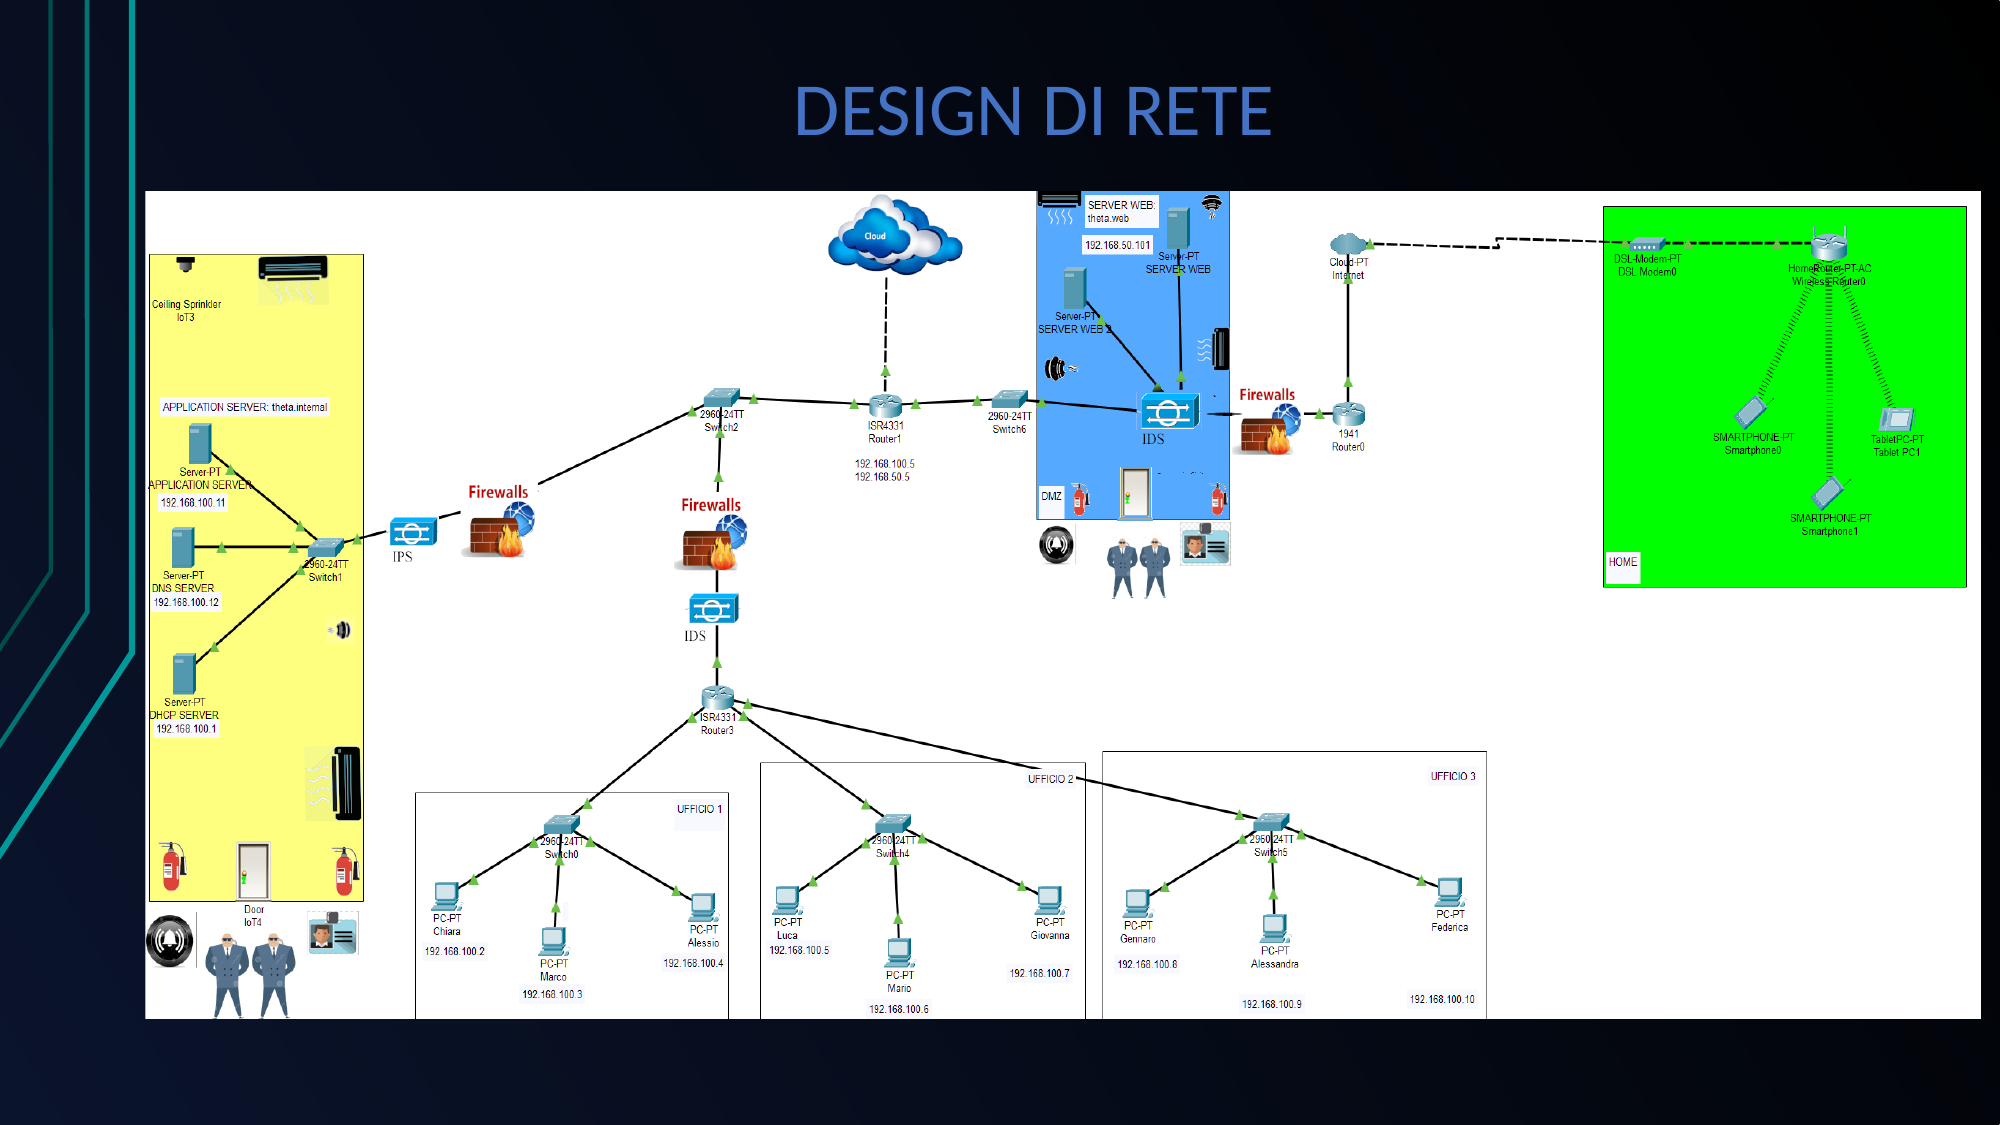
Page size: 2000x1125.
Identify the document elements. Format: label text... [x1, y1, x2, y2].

picture [145, 191, 1981, 1019]
title DESIGN DI RETE [184, 19, 1885, 162]
